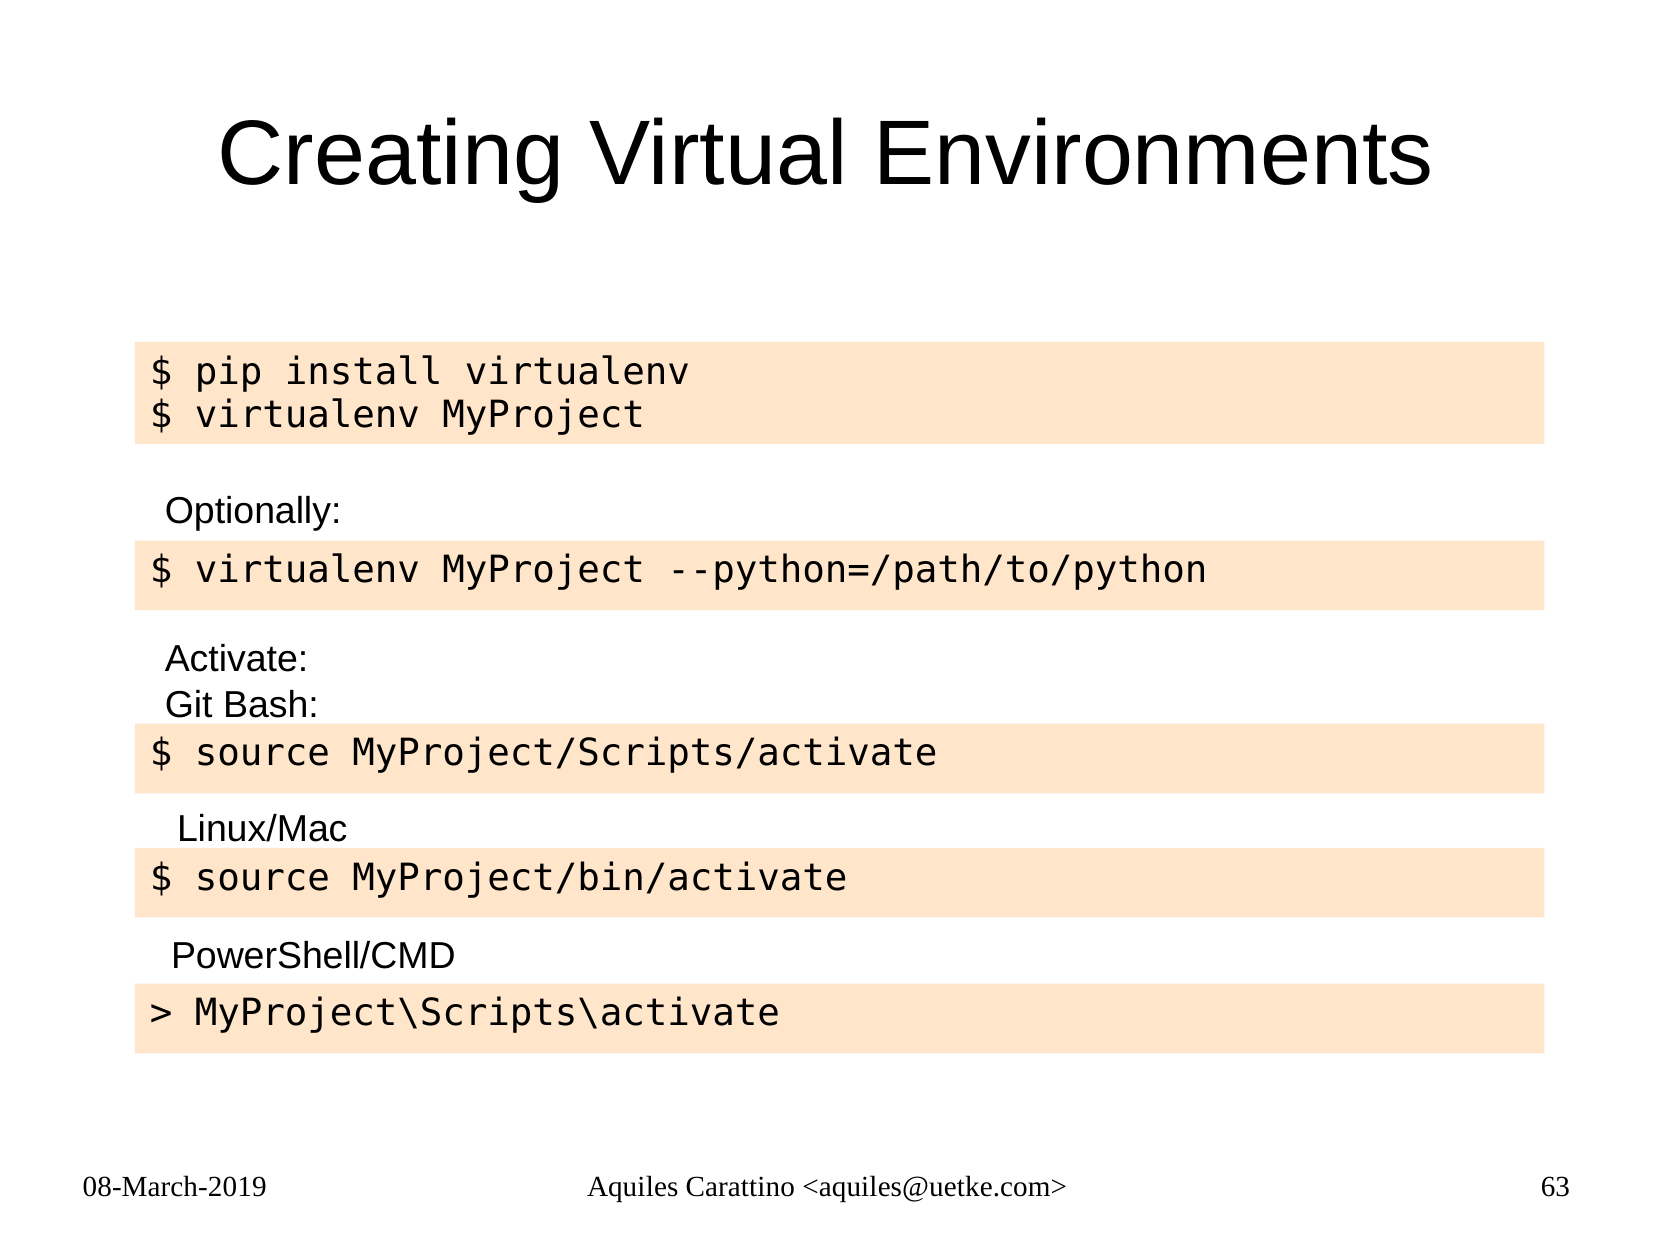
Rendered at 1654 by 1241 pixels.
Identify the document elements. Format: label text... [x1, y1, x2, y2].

title Creating Virtual Environments [82, 49, 1571, 257]
text_box $ source MyProject/bin/activate [134, 847, 1545, 918]
text_box > MyProject\Scripts\activate [134, 983, 1545, 1054]
text_box Linux/Mac [162, 799, 363, 857]
text_box $ virtualenv MyProject --python=/path/to/python [134, 540, 1545, 611]
text_box Activate: [150, 630, 324, 676]
text_box $ pip install virtualenv $ virtualenv MyProject [134, 341, 1545, 444]
text_box Git Bash: [149, 676, 334, 733]
text_box Optionally: [149, 482, 357, 540]
text_box PowerShell/CMD [156, 926, 471, 984]
text_box $ source MyProject/Scripts/activate [134, 723, 1545, 794]
